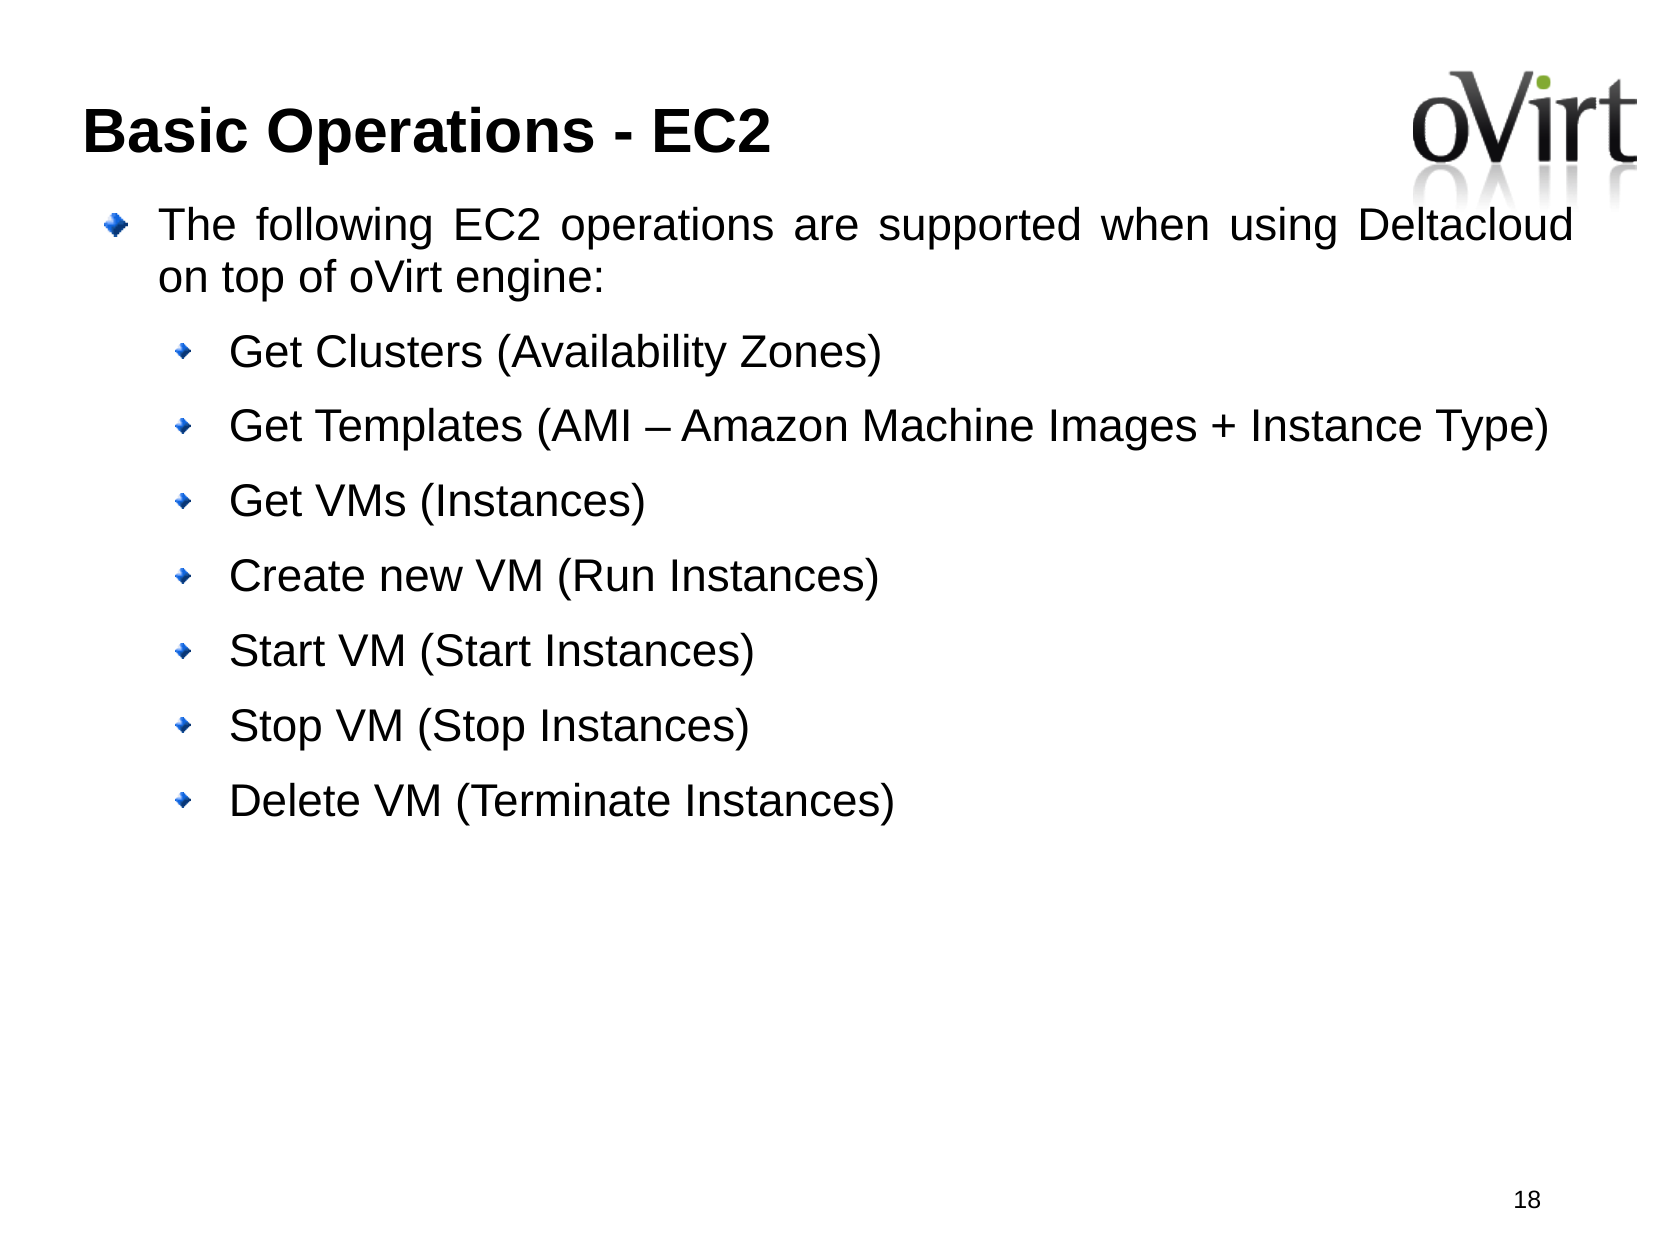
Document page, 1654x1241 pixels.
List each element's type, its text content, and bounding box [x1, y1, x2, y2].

list The following EC2 operations are supported when using Deltacloud on top of oVirt engine: Get Clusters (Availability Zones) Get Templates (AMI – Amazon Machine Images + Instance Type) Get VMs (Instances) Create new VM (Run Instances) Start VM (Start Instances) Stop VM (Stop Instances) Delete VM (Terminate Instances) [86, 199, 1576, 993]
title Basic Operations - EC2 [82, 37, 1303, 226]
picture [1413, 63, 1637, 212]
